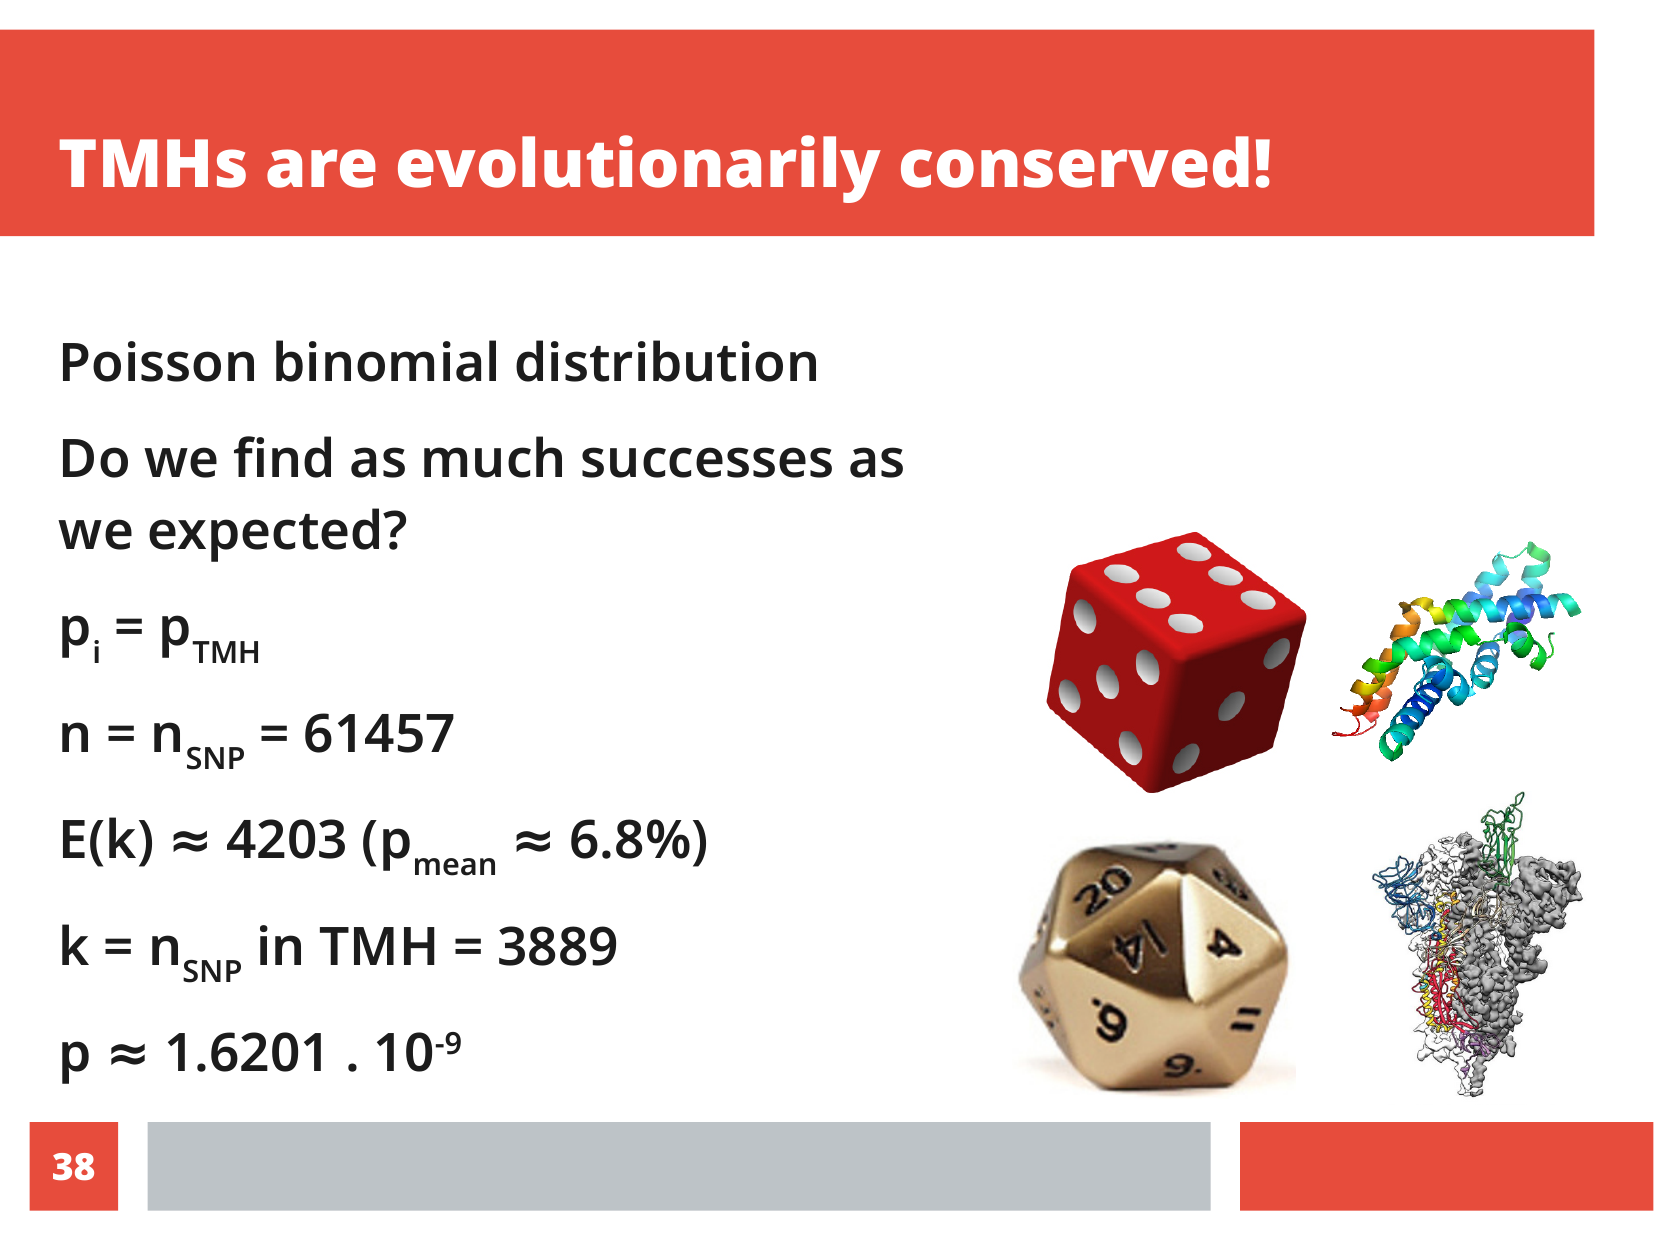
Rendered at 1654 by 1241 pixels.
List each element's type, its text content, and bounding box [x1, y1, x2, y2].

picture [1012, 834, 1296, 1099]
picture [1033, 509, 1643, 1105]
title TMHs are evolutionarily conserved! [59, 59, 1595, 207]
list Poisson binomial distribution Do we find as much successes as we expected? pi = pTMH n = nSNP = 61457 E(k) ≈ 4203 (pmean ≈ 6.8%) k = nSNP in TMH = 3889 p ≈ 1.6201 . 10-9 [59, 324, 916, 1093]
